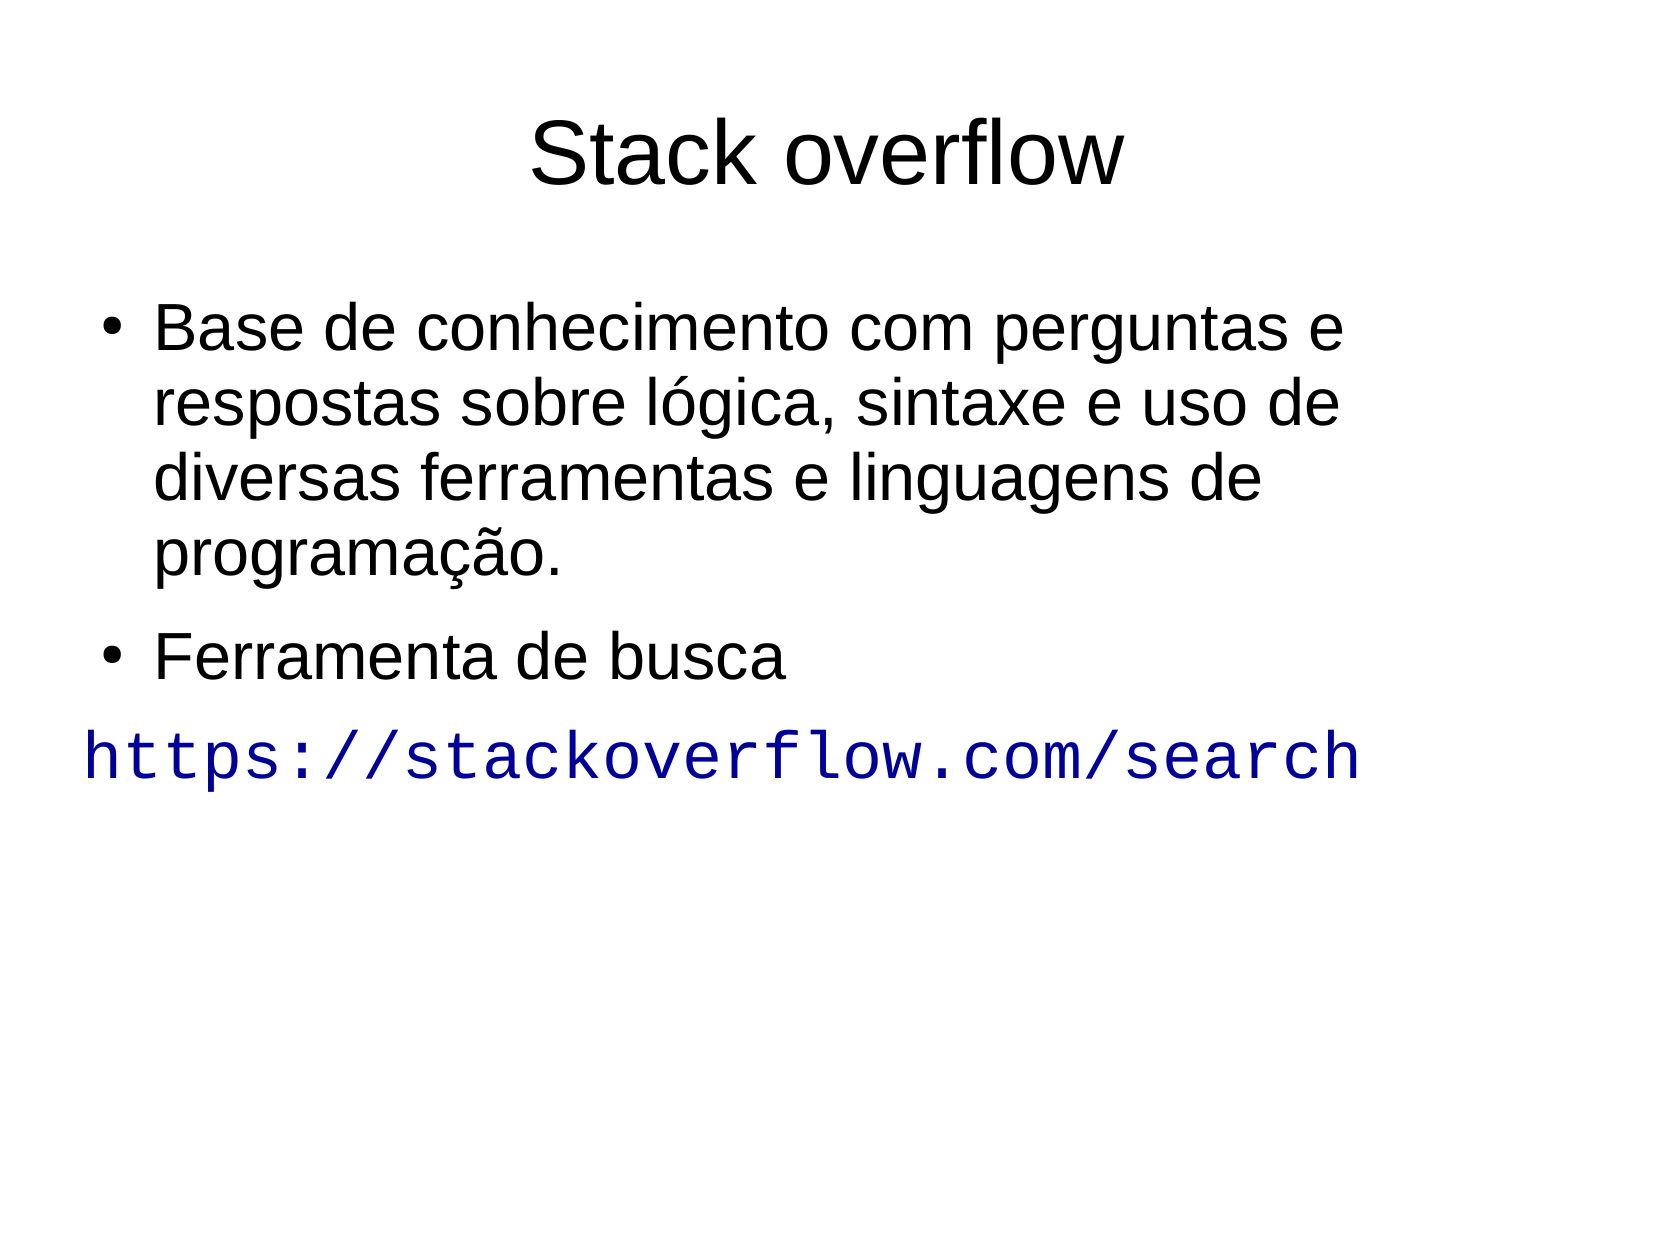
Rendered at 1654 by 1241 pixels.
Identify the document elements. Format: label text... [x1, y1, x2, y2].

list Base de conhecimento com perguntas e respostas sobre lógica, sintaxe e uso de diversas ferramentas e linguagens de programação. Ferramenta de busca https://stackoverflow.com/search [82, 290, 1571, 1010]
title Stack overflow [82, 49, 1571, 257]
